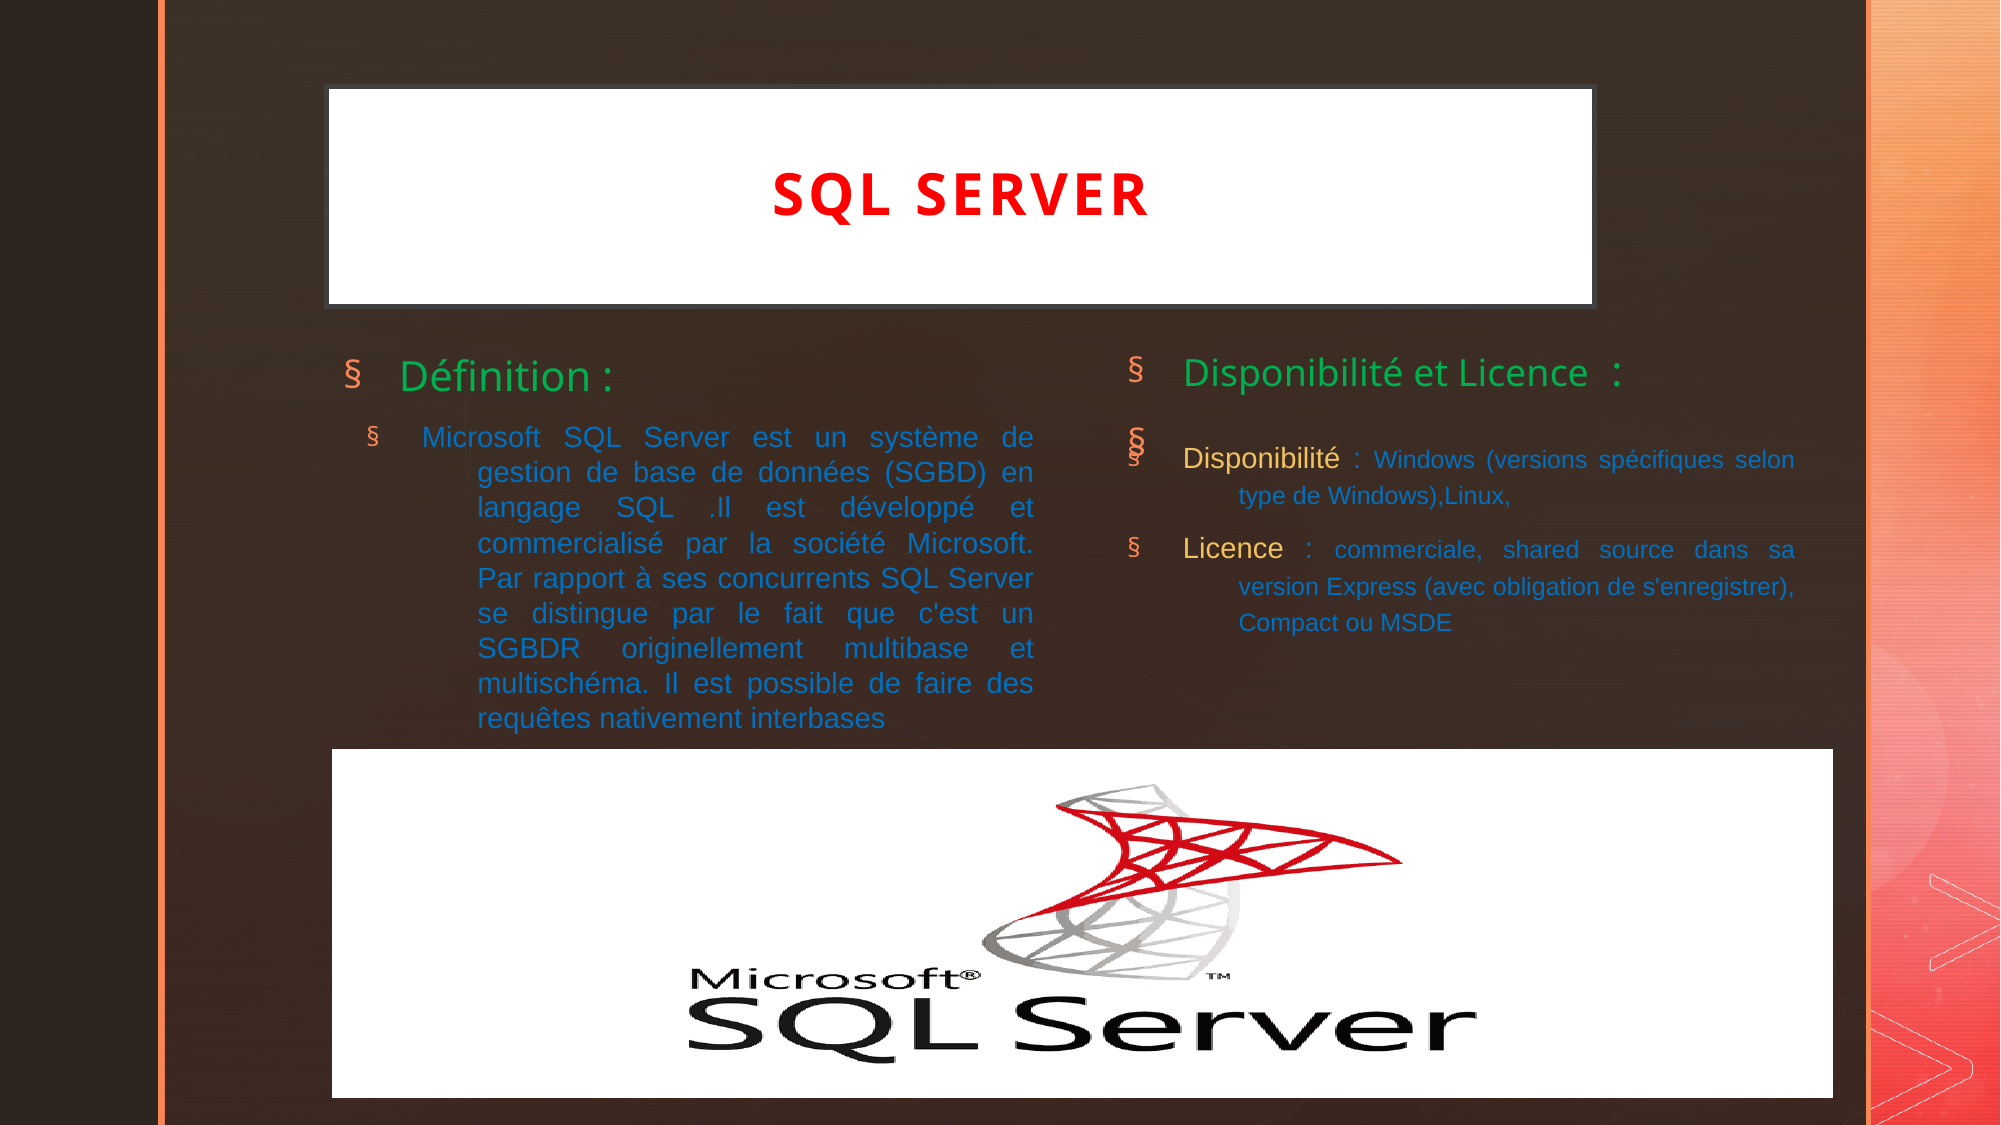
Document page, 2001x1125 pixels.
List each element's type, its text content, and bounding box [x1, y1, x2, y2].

text_box Disponibilité et Licence : [1110, 327, 1811, 424]
text_box Microsoft SQL Server est un système de gestion de base de données (SGBD) en langage SQL .Il est développé et commercialisé par la société Microsoft. Par rapport à ses concurrents SQL Server se distingue par le fait que c'est un SGBDR originellement multibase et multischéma. Il est possible de faire des requêtes nativement interbases [349, 411, 1050, 749]
text_box Définition : [326, 332, 1027, 448]
text_box Disponibilité : Windows (versions spécifiques selon type de Windows),Linux, Licence : commerciale, shared source dans sa version Express (avec obligation de s'enregistrer), Compact ou MSDE [1110, 424, 1811, 698]
text_box SQL server [326, 86, 1595, 307]
picture [332, 749, 1833, 1098]
